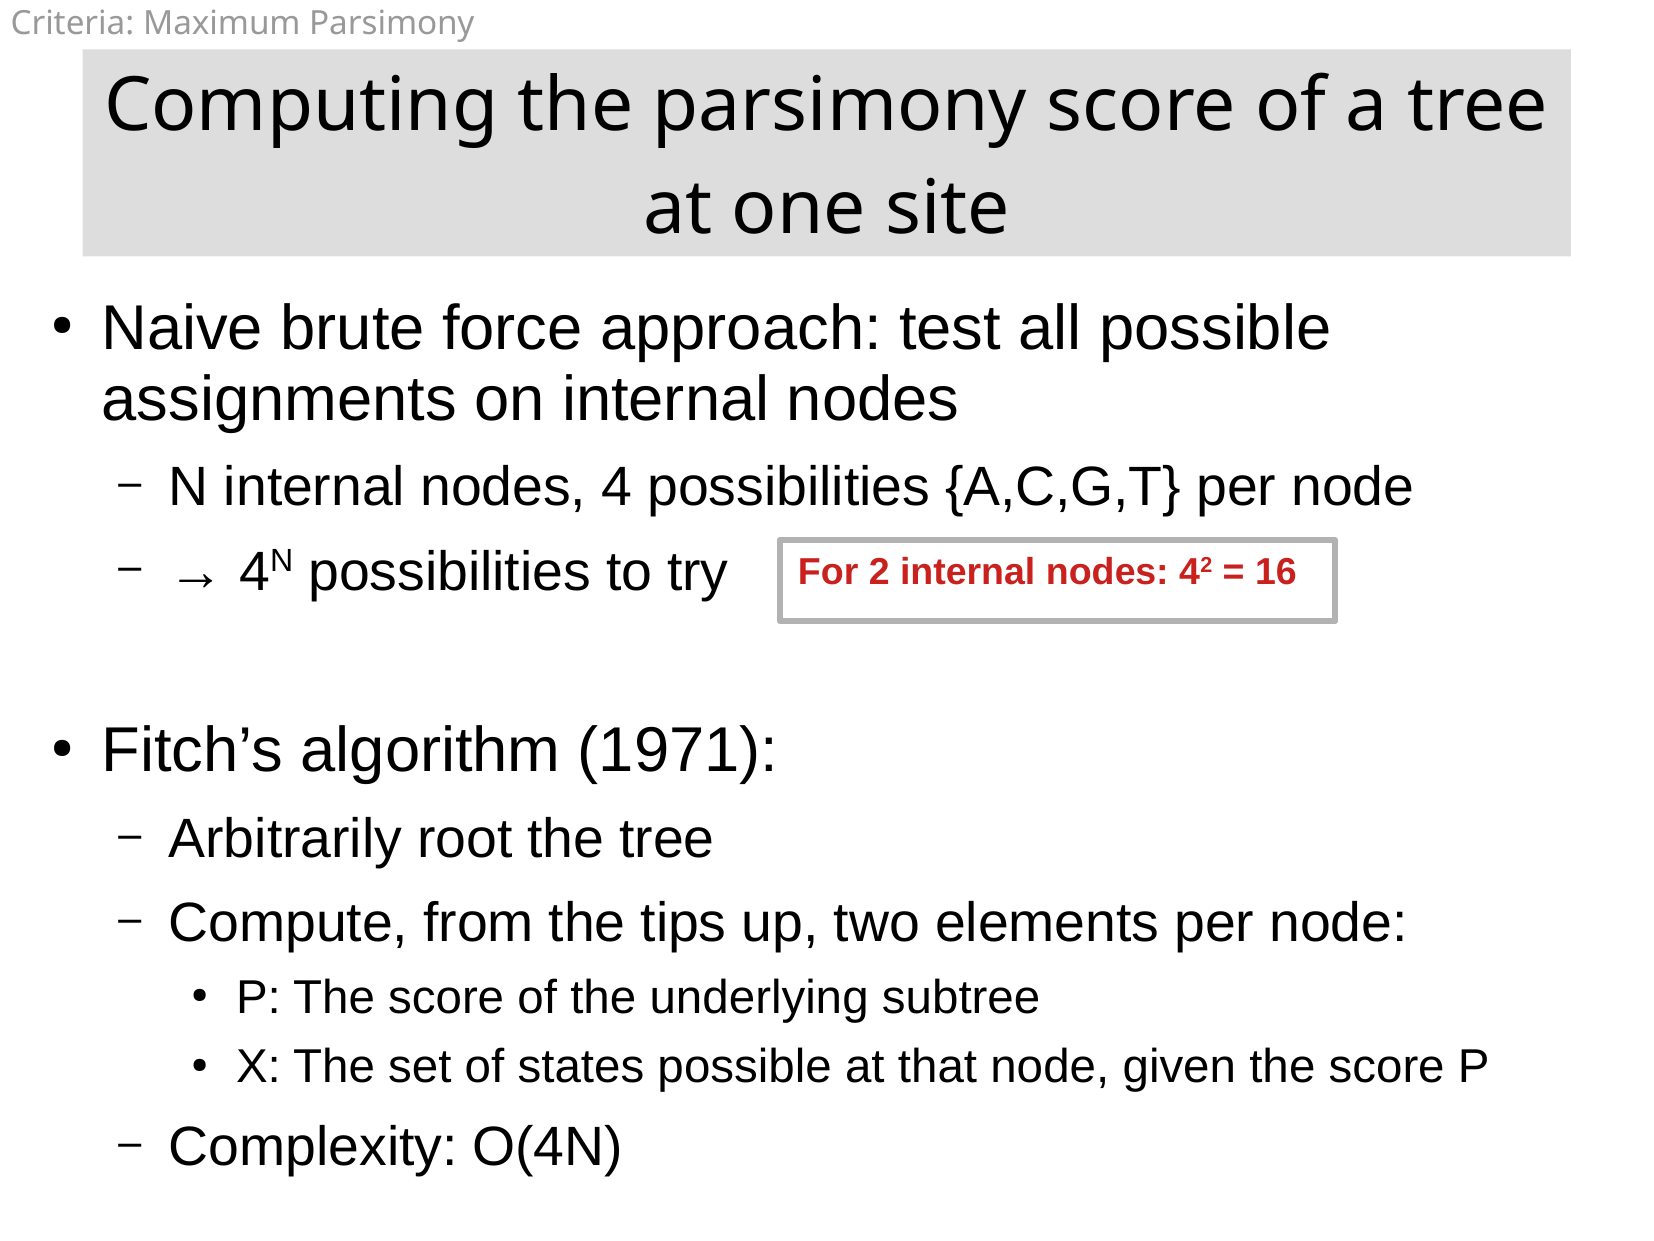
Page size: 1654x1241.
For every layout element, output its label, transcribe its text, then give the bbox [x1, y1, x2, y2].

text_box For 2 internal nodes: 42 = 16 [780, 540, 1336, 622]
text_box Criteria: Maximum Parsimony [10, 0, 513, 73]
title Computing the parsimony score of a tree at one site [82, 49, 1571, 257]
list Naive brute force approach: test all possible assignments on internal nodes N internal nodes, 4 possibilities {A,C,G,T} per node → 4N possibilities to try Fitch’s algorithm (1971): Arbitrarily root the tree Compute, from the tips up, two elements per node: P: The score of the underlying subtree X: The set of states possible at that node, given the score P Complexity: O(4N) [34, 291, 1560, 1187]
